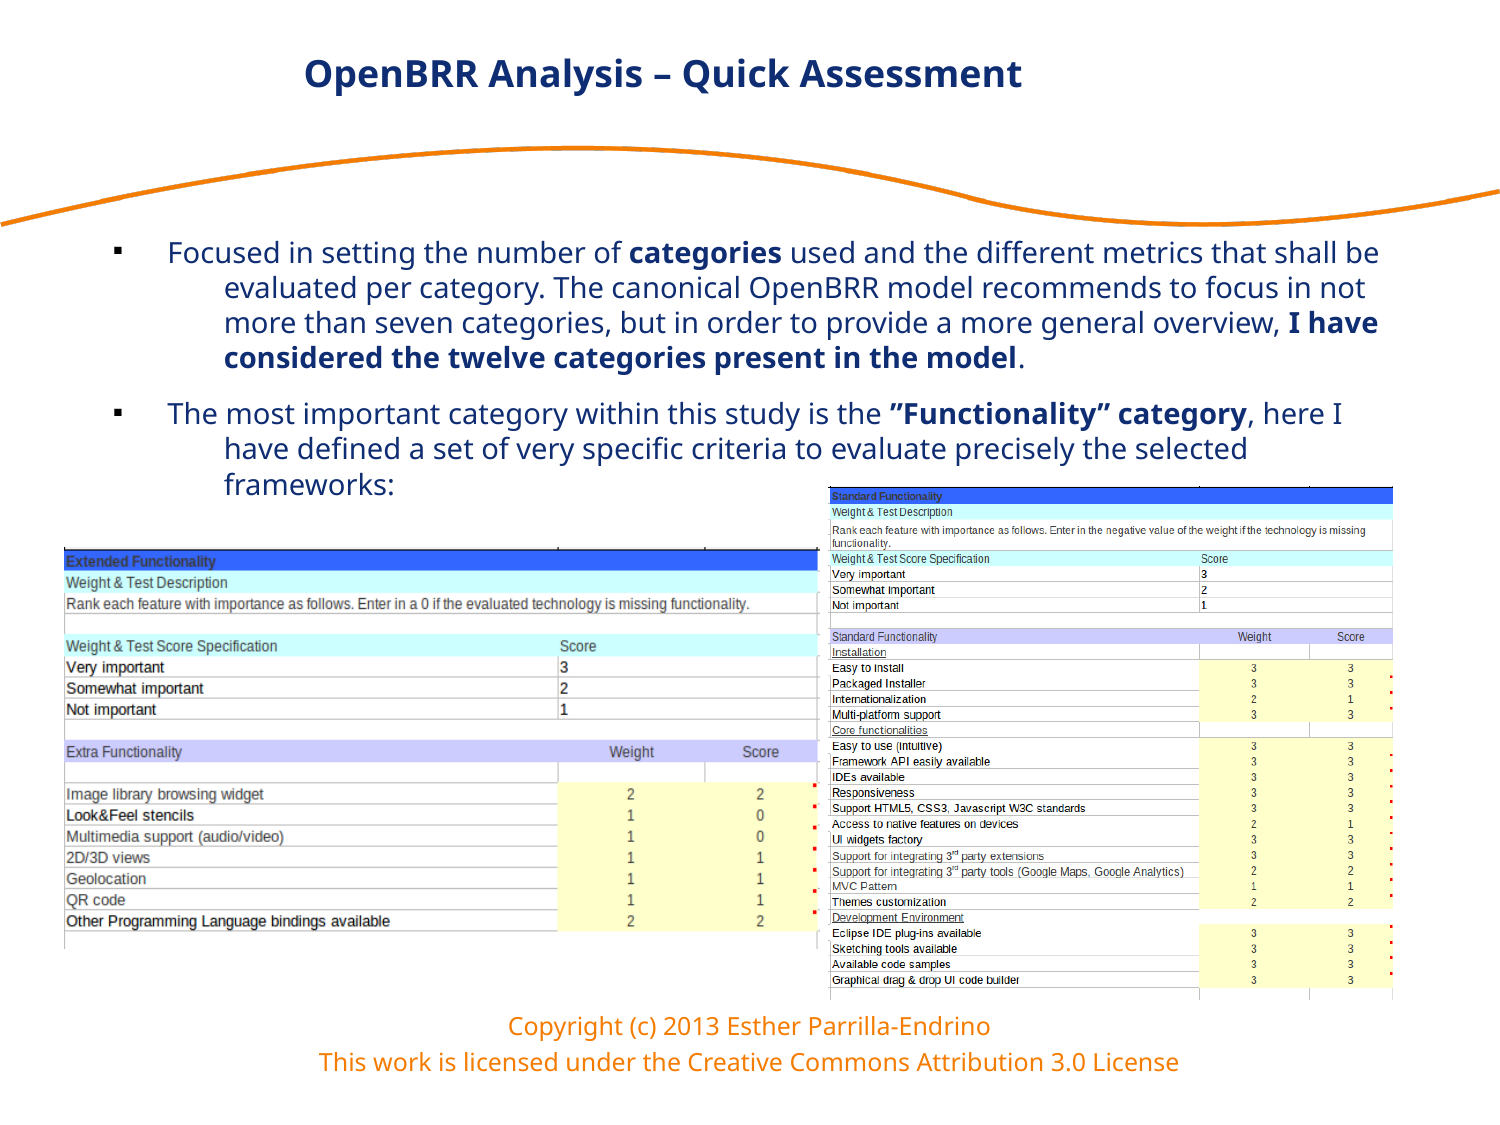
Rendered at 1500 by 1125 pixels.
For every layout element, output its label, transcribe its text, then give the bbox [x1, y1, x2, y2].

picture [828, 486, 1393, 1001]
picture [64, 547, 820, 949]
title OpenBRR Analysis – Quick Assessment [142, 49, 1184, 152]
picture [0, 145, 1500, 227]
list Copyright (c) 2013 Esther Parrilla-Endrino This work is licensed under the Creative Commons Attribution 3.0 License [90, 1010, 1411, 1096]
list Focused in setting the number of categories used and the different metrics that shall be evaluated per category. The canonical OpenBRR model recommends to focus in not more than seven categories, but in order to provide a more general overview, I have considered the twelve categories present in the model. The most important category within this study is the ”Functionality” category, here I have defined a set of very specific criteria to evaluate precisely the selected frameworks: [96, 164, 1408, 1010]
